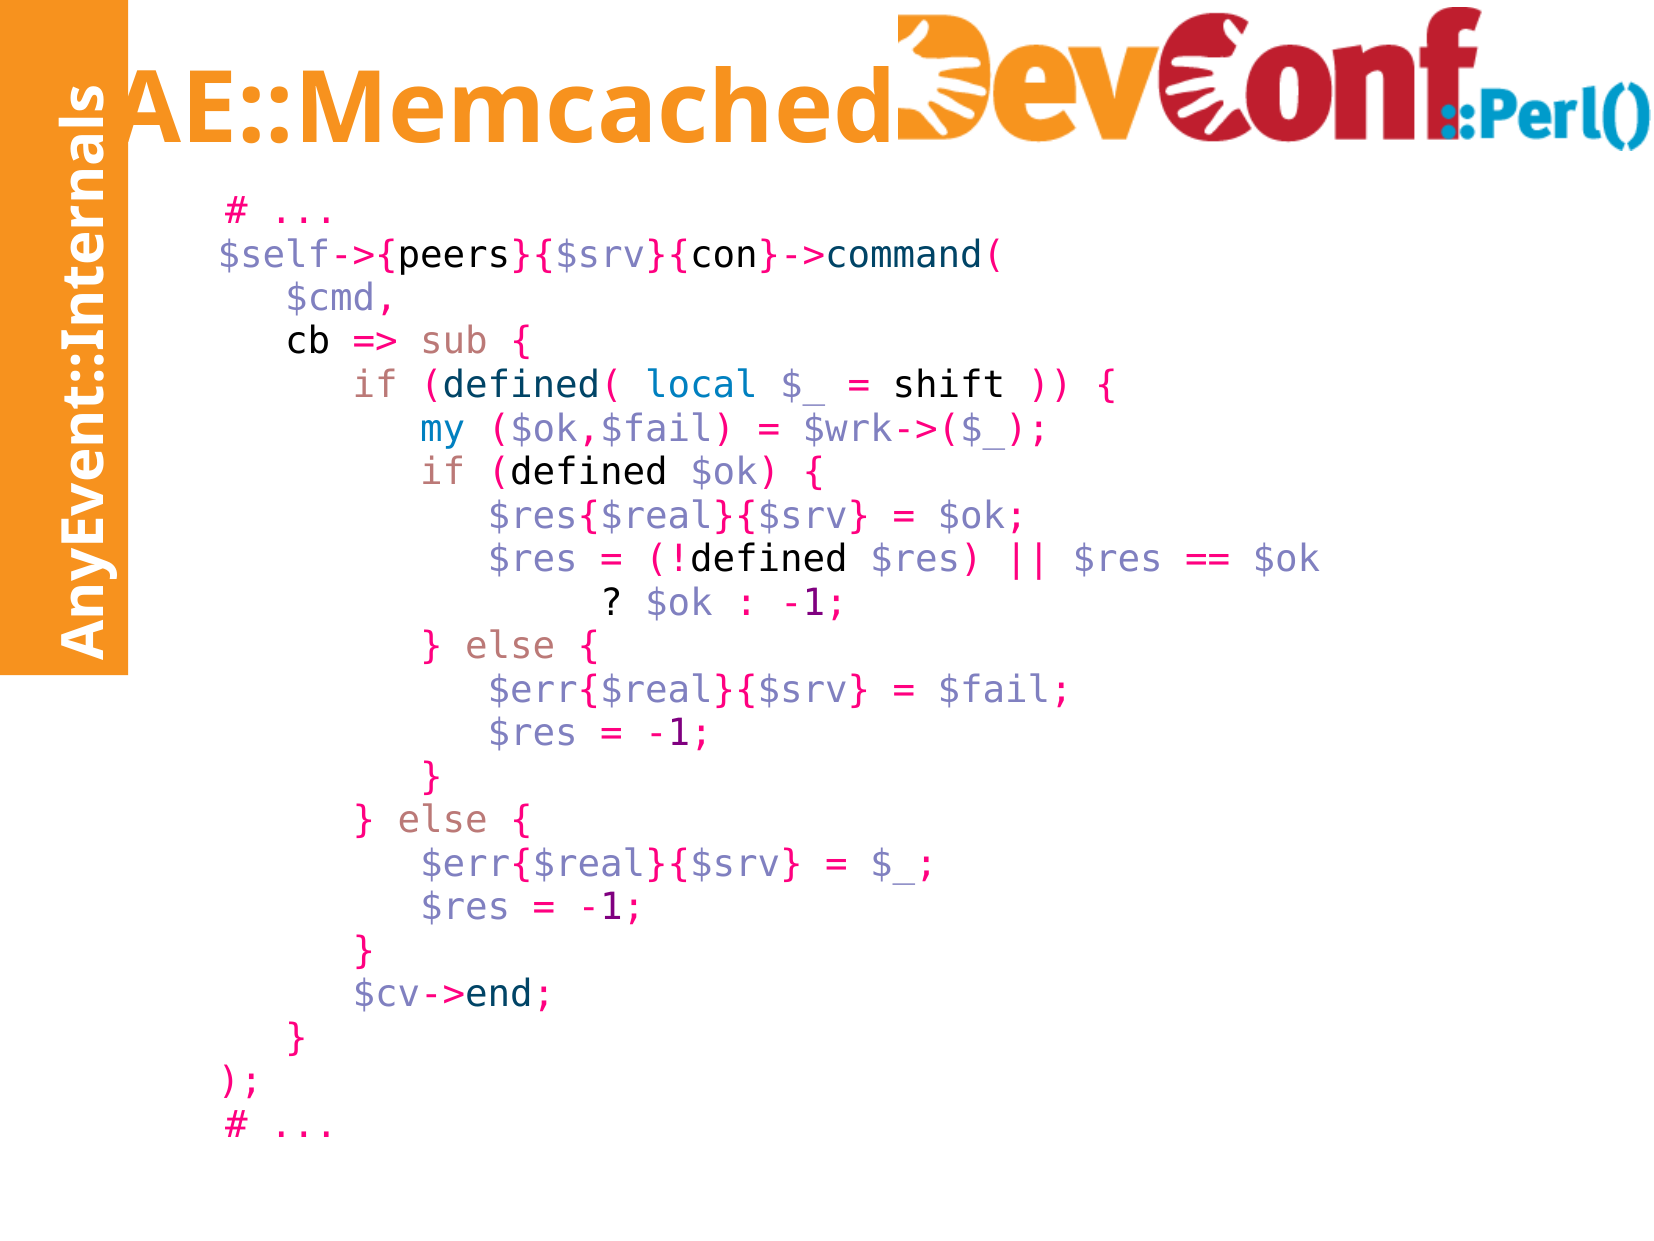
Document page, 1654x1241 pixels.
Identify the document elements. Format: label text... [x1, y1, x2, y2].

title AE::Memcached [112, 45, 901, 162]
picture [898, 7, 1651, 151]
text_box AnyEvent::Internals [0, 0, 84, 676]
text_box # ... $self->{peers}{$srv}{con}->command( $cmd, cb => sub { if (defined( local $_ = shift )) { my ($ok,$fail) = $wrk->($_); if (defined $ok) { $res{$real}{$srv} = $ok; $res = (!defined $res) || $res == $ok ? $ok : -1; } else { $err{$real}{$srv} = $fail; $res = -1; } } else { $err{$real}{$srv} = $_; $res = -1; } $cv->end; } ); # ... [150, 188, 1576, 1193]
